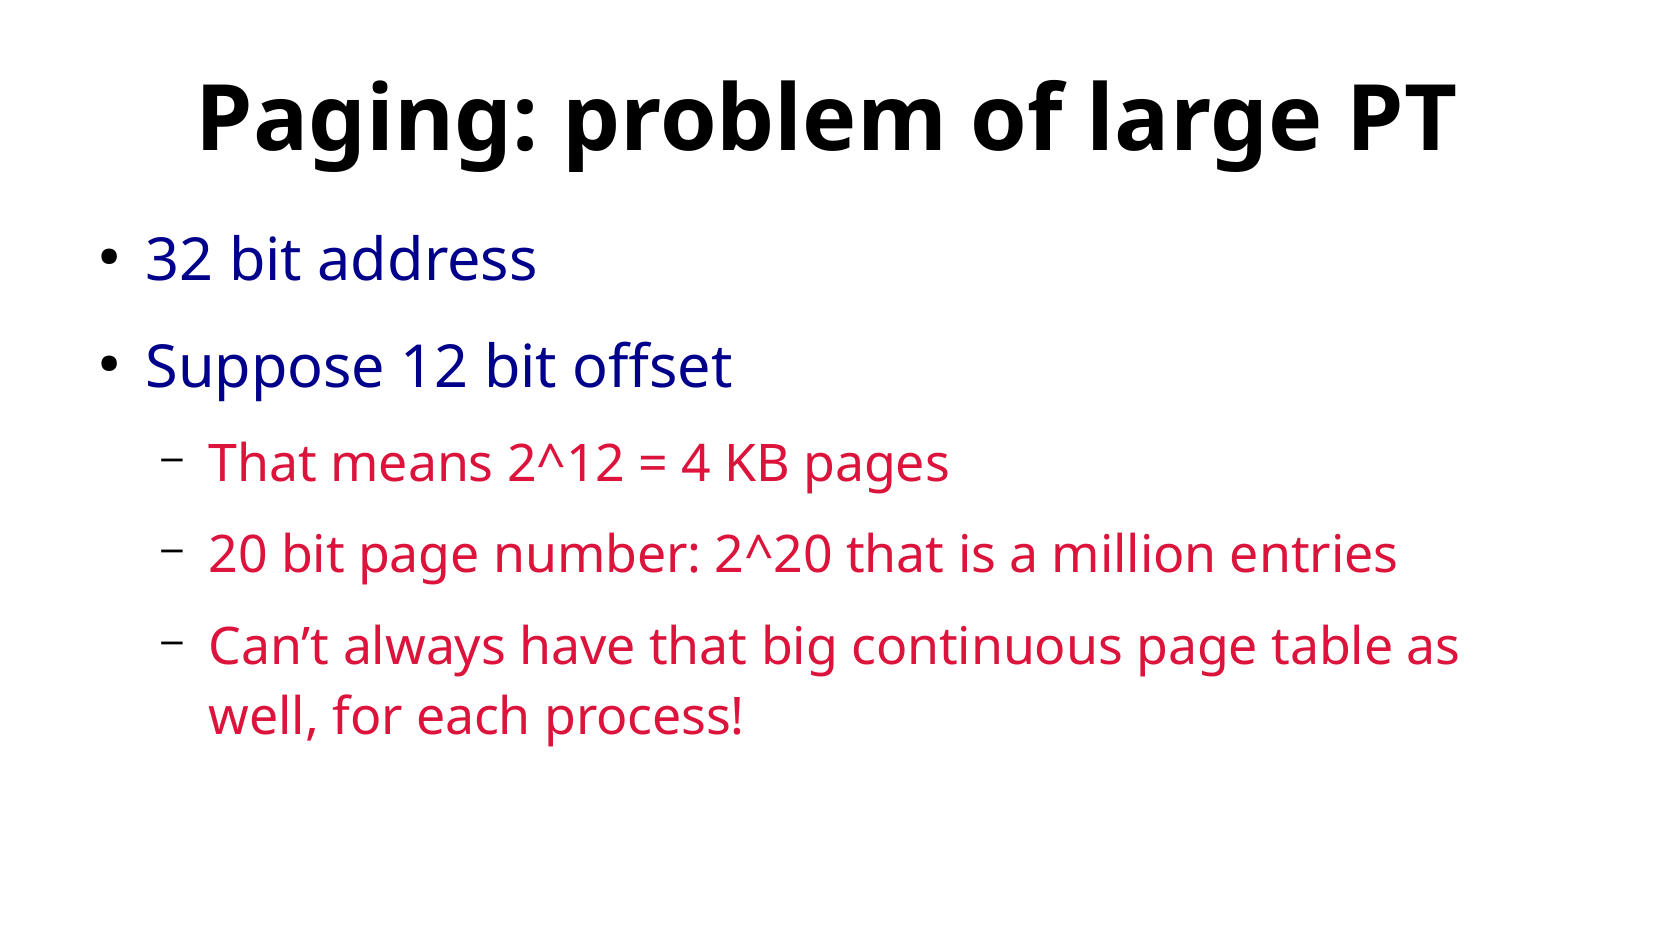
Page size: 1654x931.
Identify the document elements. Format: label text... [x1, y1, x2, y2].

list 32 bit address Suppose 12 bit offset That means 2^12 = 4 KB pages 20 bit page number: 2^20 that is a million entries Can’t always have that big continuous page table as well, for each process! [82, 217, 1571, 758]
title Paging: problem of large PT [82, 37, 1571, 193]
